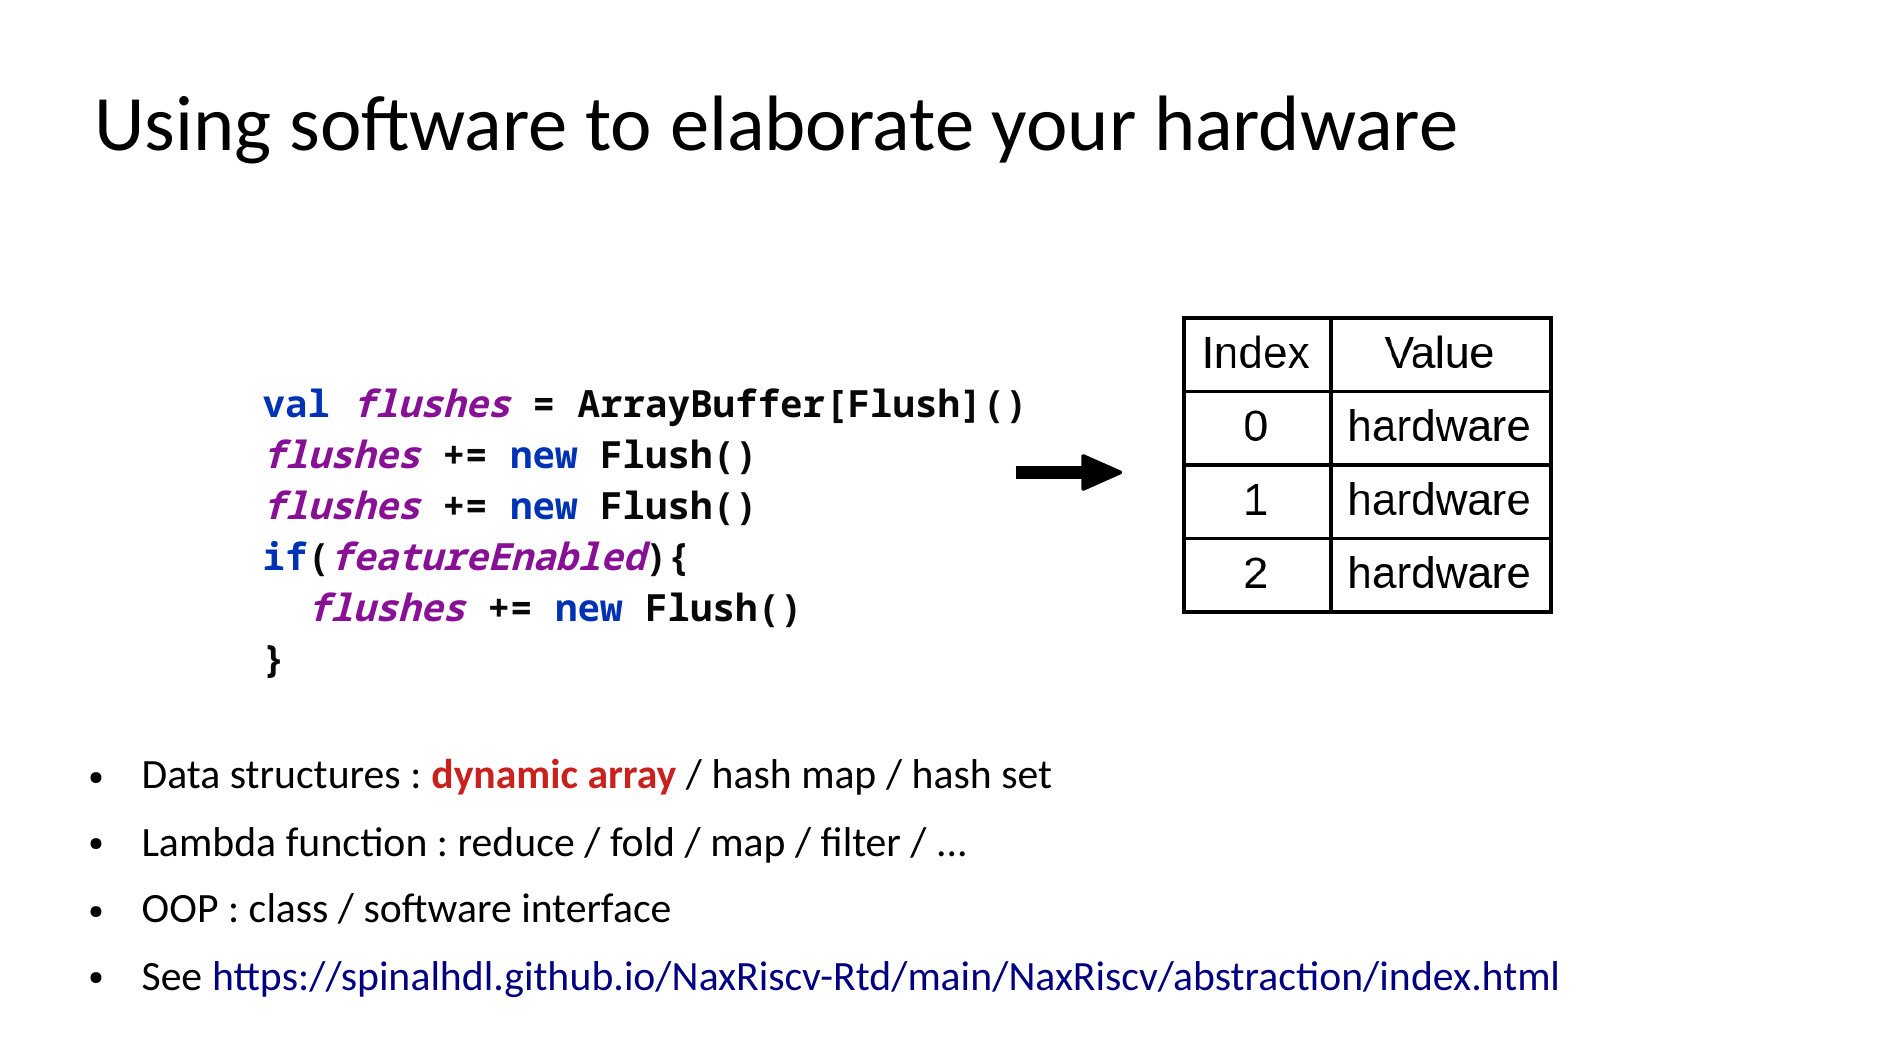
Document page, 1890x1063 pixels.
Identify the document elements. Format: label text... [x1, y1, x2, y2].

text_box val flushes = ArrayBuffer[Flush]() flushes += new Flush() flushes += new Flush() if(featureEnabled){ flushes += new Flush() } [248, 369, 1058, 648]
list Data structures : dynamic array / hash map / hash set Lambda function : reduce / fold / map / filter / ... OOP : class / software interface See https://spinalhdl.github.io/NaxRiscv-Rtd/main/NaxRiscv/abstraction/index.html [70, 688, 1878, 1063]
title Using software to elaborate your hardware [94, 42, 1796, 220]
picture [1145, 279, 1593, 650]
